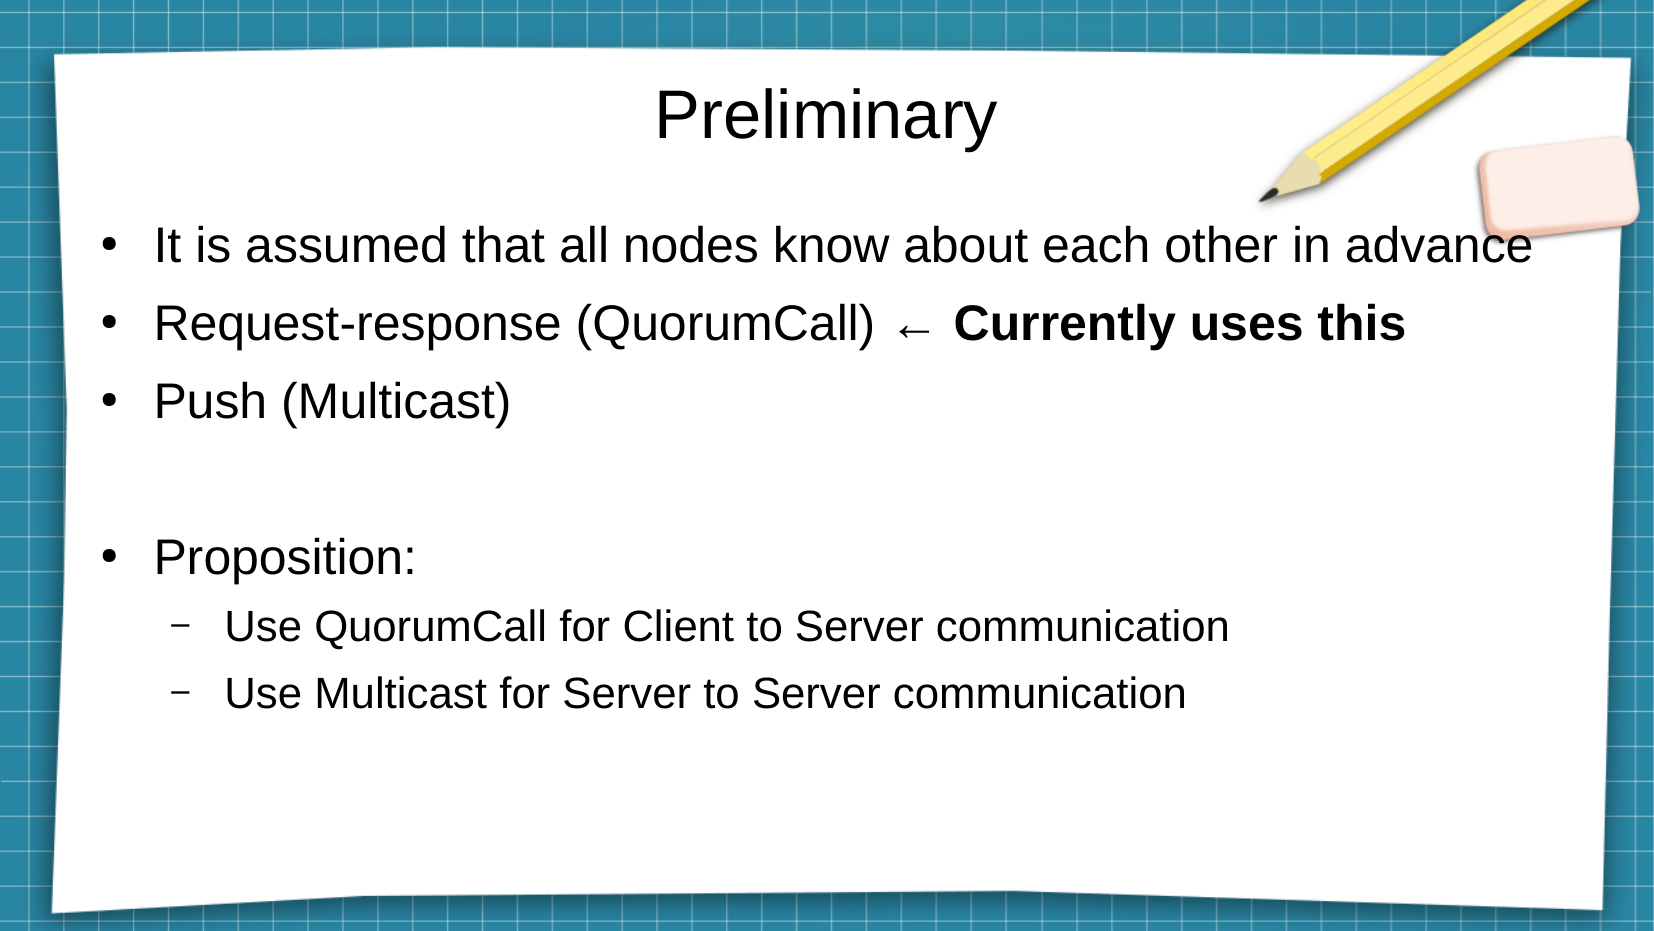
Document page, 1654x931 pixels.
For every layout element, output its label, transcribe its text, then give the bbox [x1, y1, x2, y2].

picture [0, 0, 1654, 931]
list It is assumed that all nodes know about each other in advance Request-response (QuorumCall) ← Currently uses this Push (Multicast) Proposition: Use QuorumCall for Client to Server communication Use Multicast for Server to Server communication [82, 217, 1571, 758]
title Preliminary [82, 37, 1571, 193]
